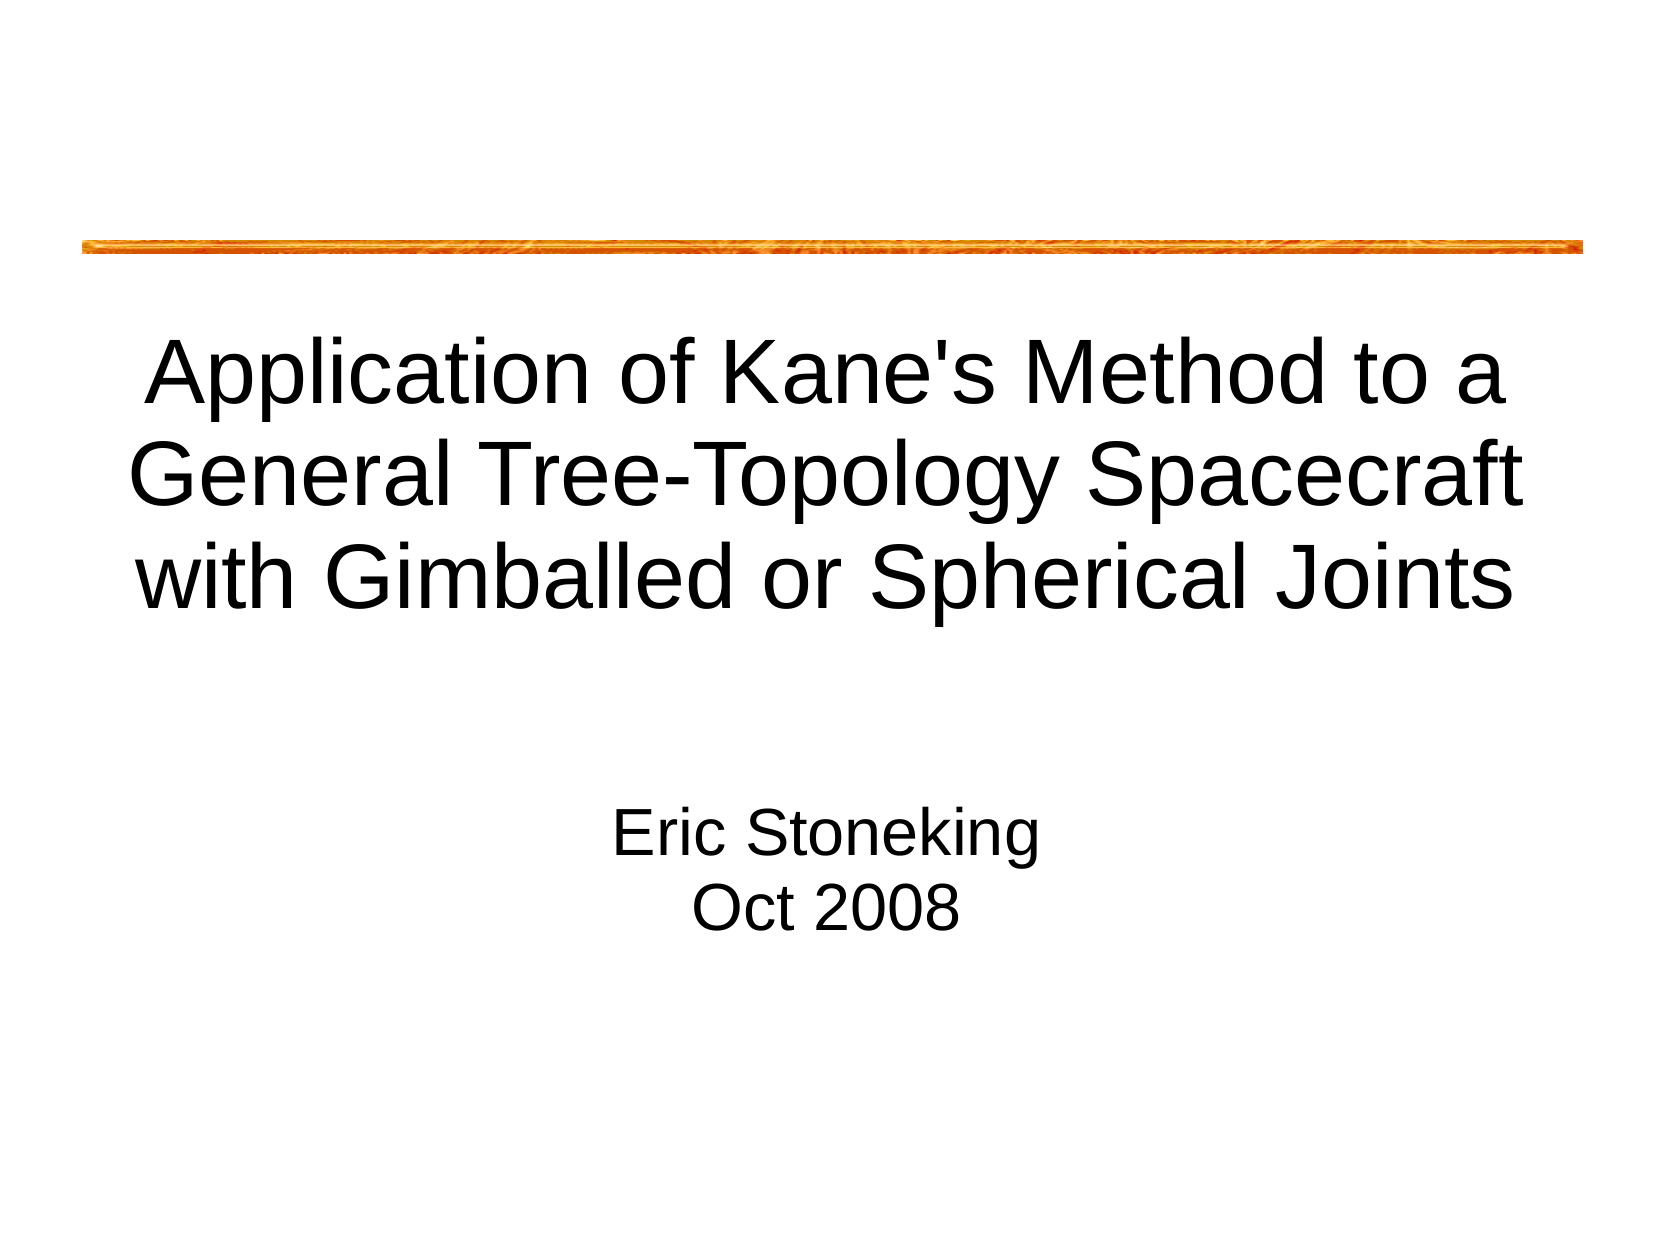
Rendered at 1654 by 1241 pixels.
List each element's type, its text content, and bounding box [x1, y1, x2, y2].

title Application of Kane's Method to a General Tree-Topology Spacecraft with Gimballed or Spherical Joints [82, 239, 1571, 637]
picture [1571, 240, 1583, 254]
subtitle Eric Stoneking Oct 2008 [82, 637, 1571, 1102]
